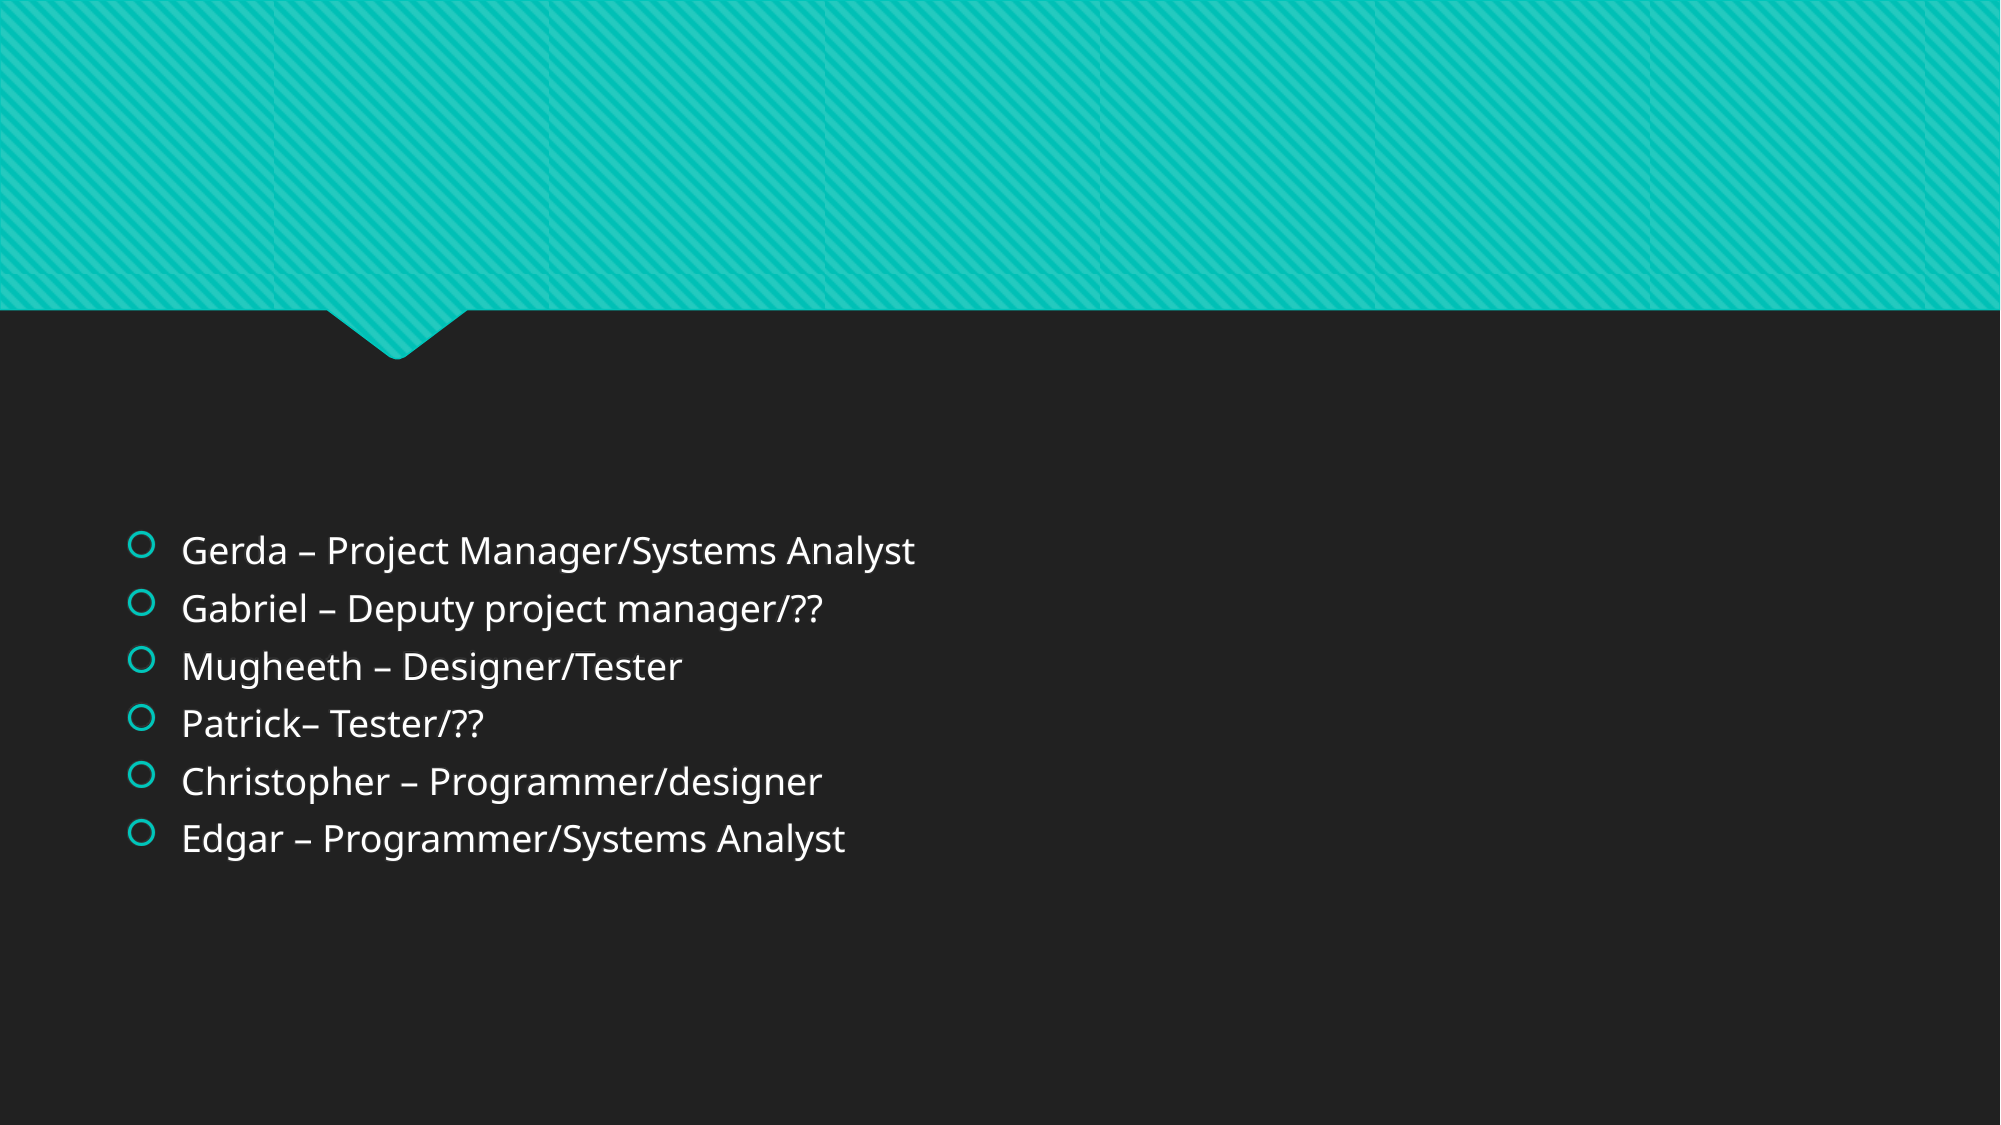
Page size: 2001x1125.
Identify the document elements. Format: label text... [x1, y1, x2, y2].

list Gerda – Project Manager/Systems Analyst Gabriel – Deputy project manager/?? Mugheeth – Designer/Tester Patrick– Tester/?? Christopher – Programmer/designer Edgar – Programmer/Systems Analyst [109, 441, 1186, 946]
